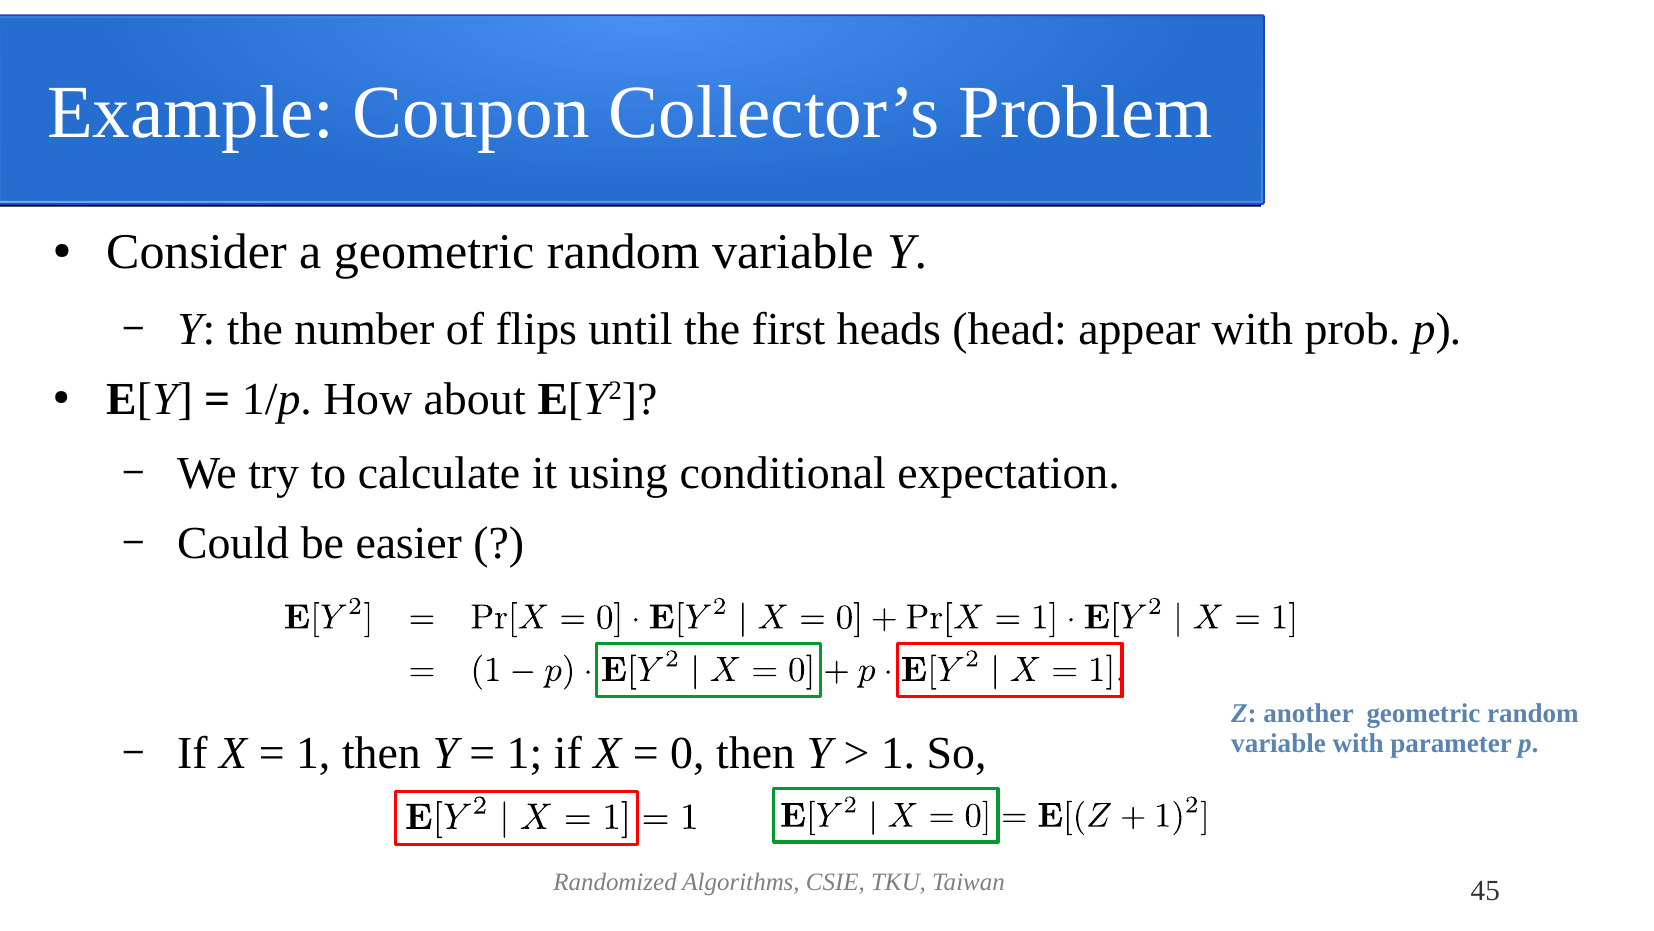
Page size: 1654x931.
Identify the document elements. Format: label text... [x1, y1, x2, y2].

picture [403, 795, 636, 840]
list Consider a geometric random variable Y. Y: the number of flips until the first heads (head: appear with prob. p). E[Y] = 1/p. How about E[Y2]? We try to calculate it using conditional expectation. Could be easier (?) If X = 1, then Y = 1; if X = 0, then Y > 1. So, [35, 224, 1524, 851]
picture [778, 795, 996, 837]
picture [1000, 795, 1207, 837]
picture [282, 596, 1296, 691]
title Example: Coupon Collector’s Problem [47, 35, 1264, 189]
text_box Z: another geometric random variable with parameter p. [1216, 690, 1619, 768]
picture [899, 645, 1120, 691]
picture [639, 795, 697, 840]
picture [598, 645, 819, 691]
